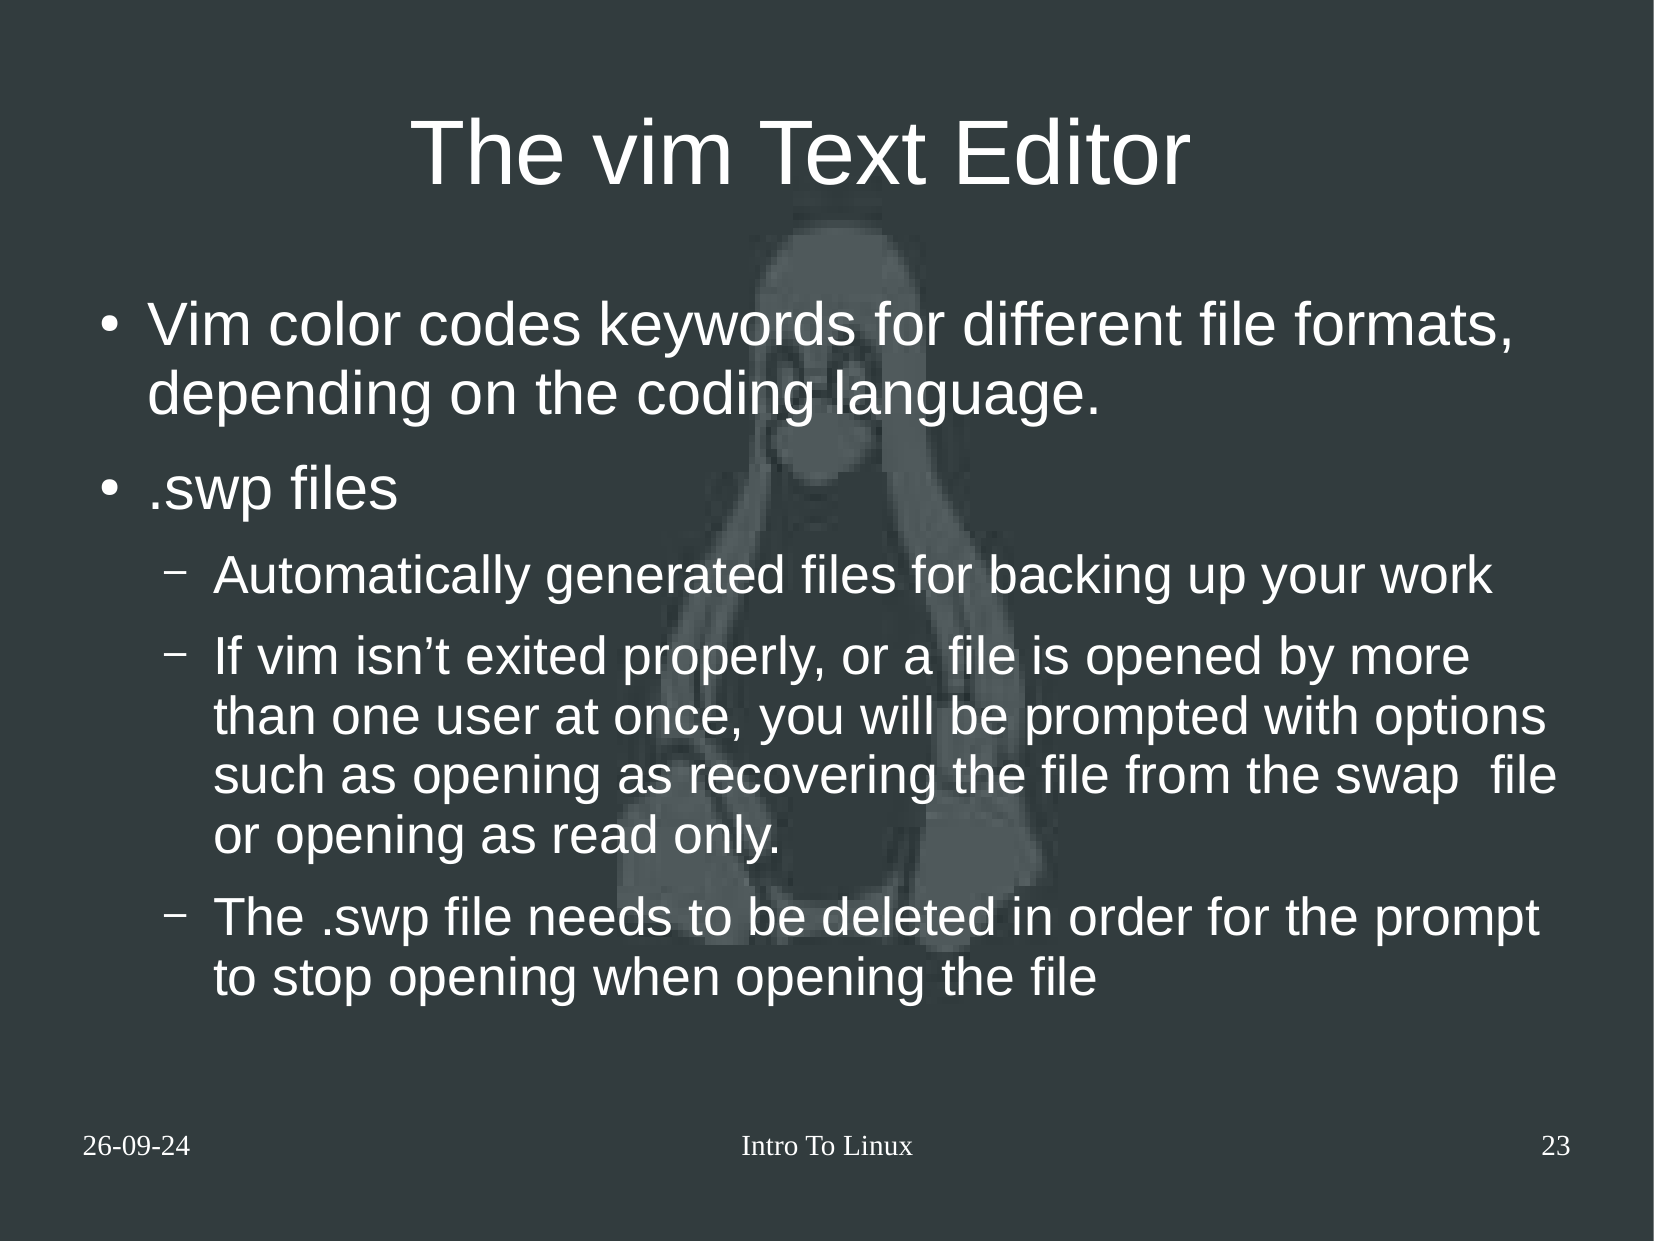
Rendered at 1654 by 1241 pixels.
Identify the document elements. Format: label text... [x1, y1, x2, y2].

picture [0, 0, 1654, 1241]
title The vim Text Editor [82, 49, 1571, 257]
list Vim color codes keywords for different file formats, depending on the coding language. .swp files Automatically generated files for backing up your work If vim isn’t exited properly, or a file is opened by more than one user at once, you will be prompted with options such as opening as recovering the file from the swap file or opening as read only. The .swp file needs to be deleted in order for the prompt to stop opening when opening the file [82, 290, 1571, 1010]
